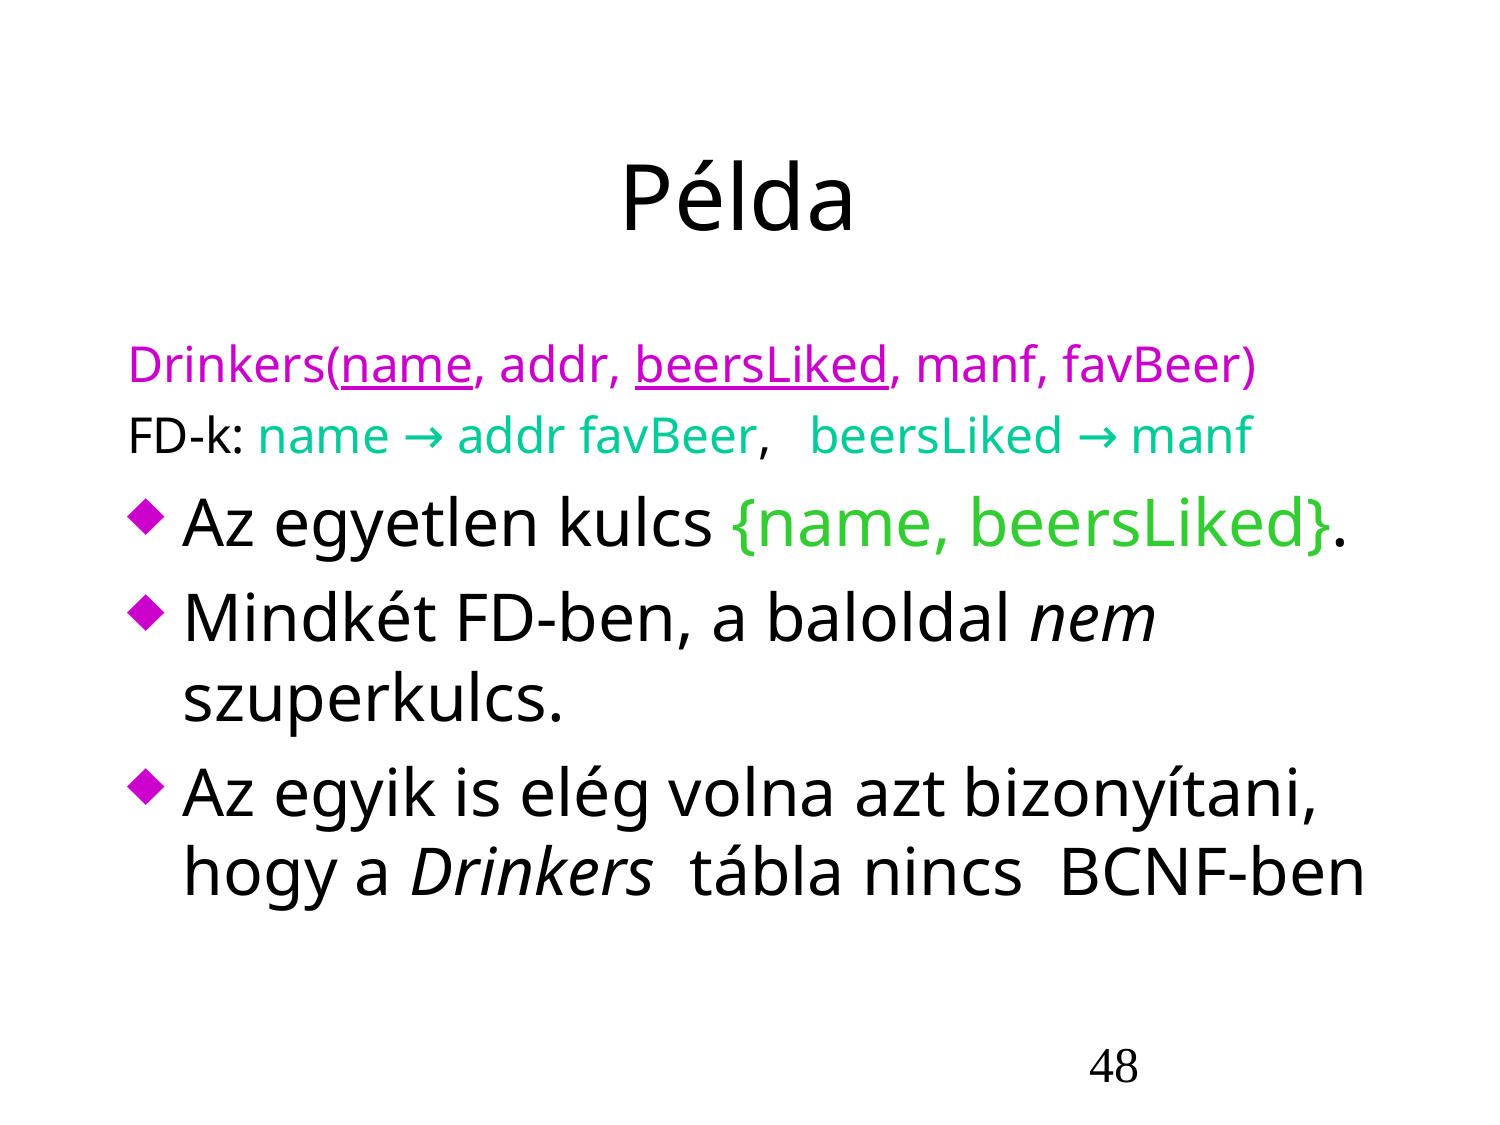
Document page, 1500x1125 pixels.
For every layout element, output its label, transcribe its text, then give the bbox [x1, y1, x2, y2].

title Példa [112, 99, 1388, 288]
list Drinkers(name, addr, beersLiked, manf, favBeer) FD-k: name → addr favBeer, beersLiked → manf Az egyetlen kulcs {name, beersLiked}. Mindkét FD-ben, a baloldal nem szuperkulcs. Az egyik is elég volna azt bizonyítani, hogy a Drinkers tábla nincs BCNF-ben [112, 324, 1388, 1000]
